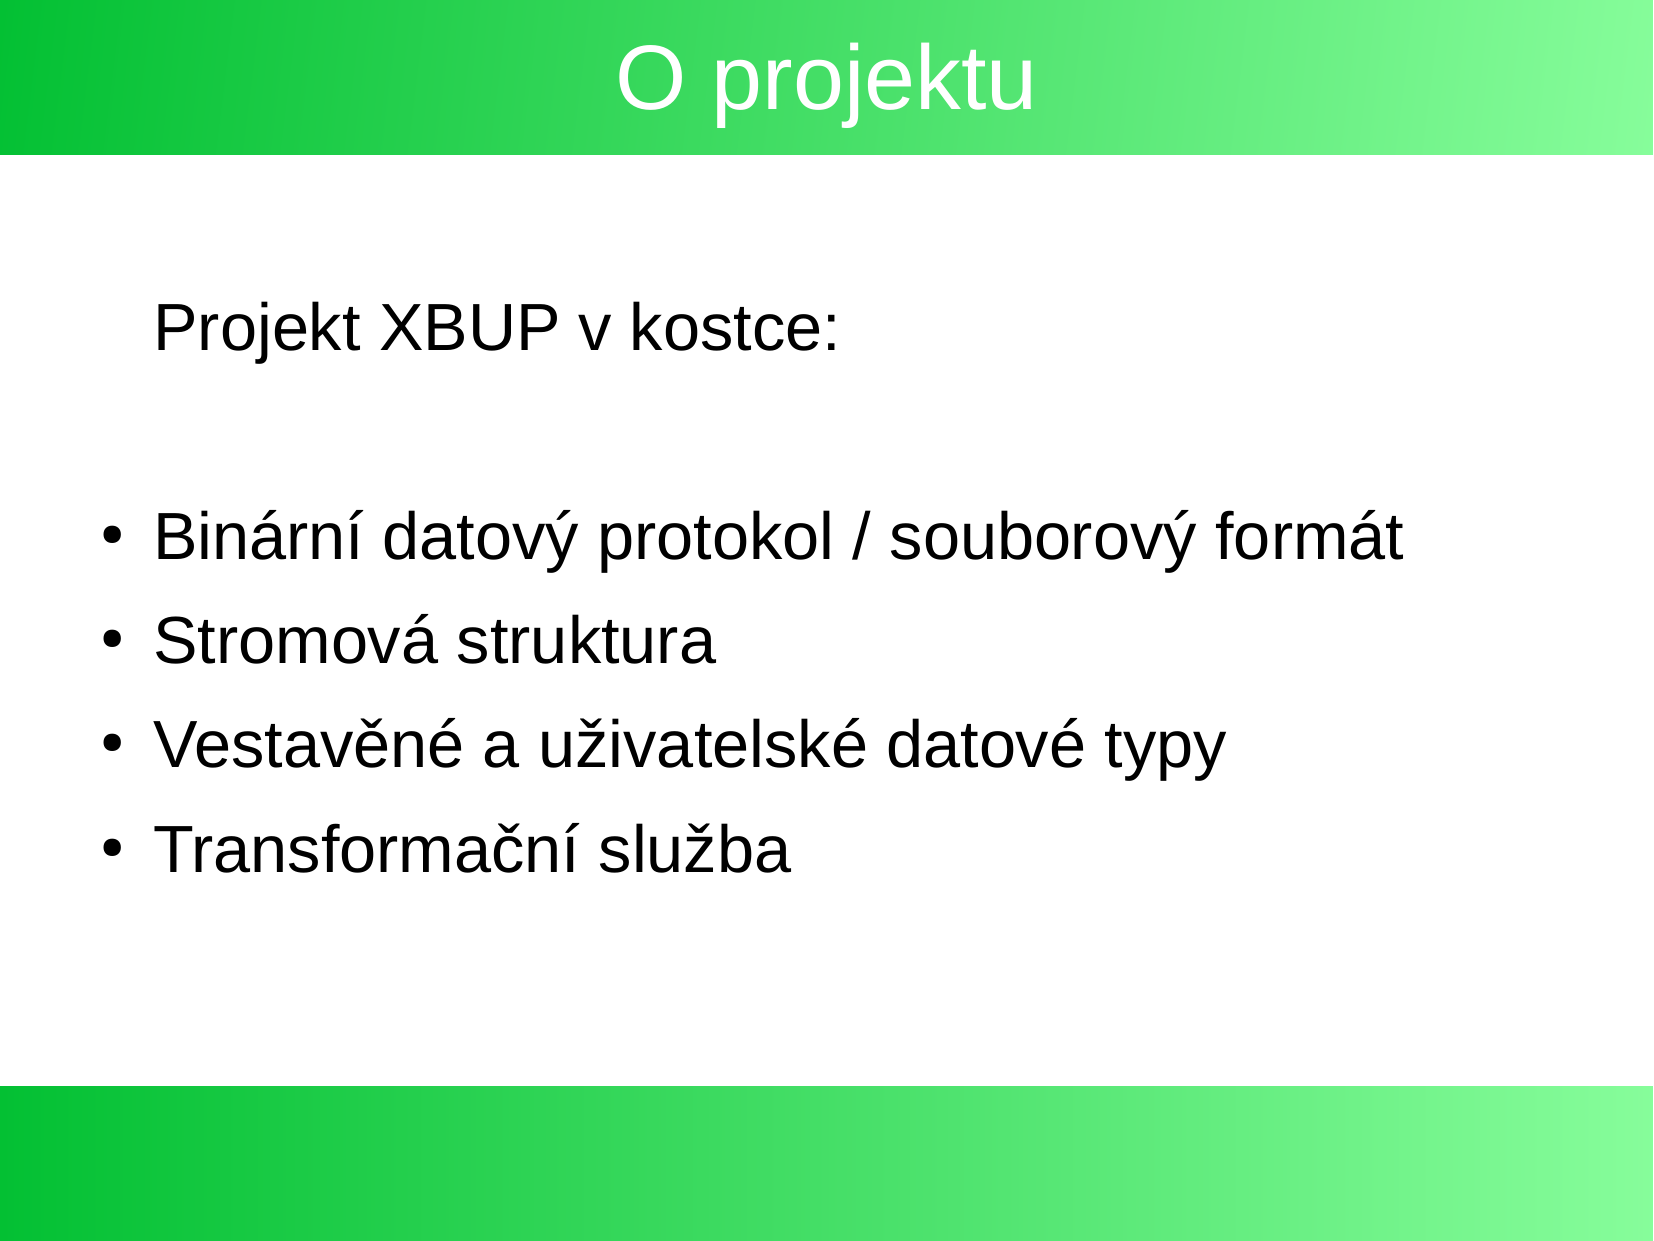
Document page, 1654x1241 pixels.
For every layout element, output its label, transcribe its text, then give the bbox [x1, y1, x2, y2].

title O projektu [82, 25, 1571, 130]
list Projekt XBUP v kostce: Binární datový protokol / souborový formát Stromová struktura Vestavěné a uživatelské datové typy Transformační služba [82, 290, 1571, 1010]
